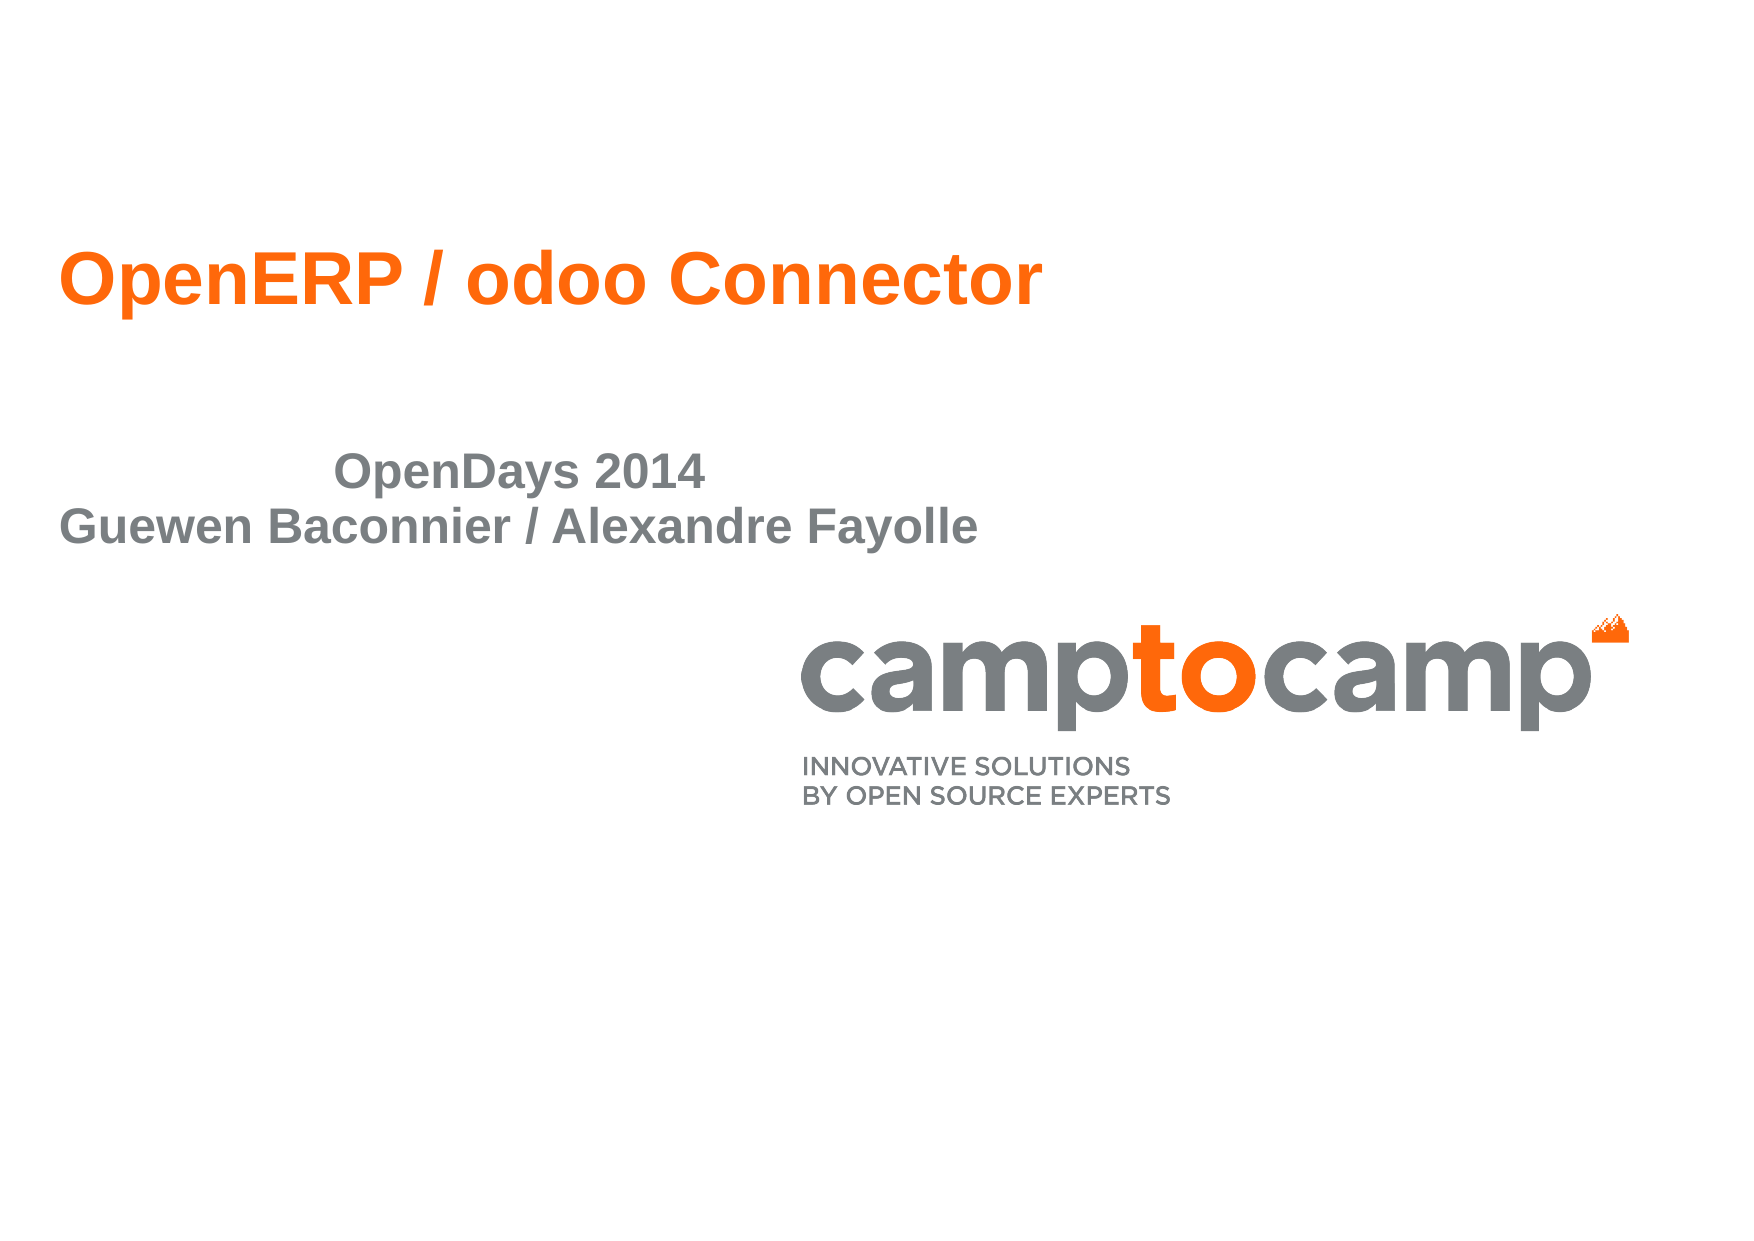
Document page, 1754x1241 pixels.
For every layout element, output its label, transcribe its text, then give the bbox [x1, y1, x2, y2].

title OpenERP / odoo Connector [59, 236, 1695, 414]
subtitle OpenDays 2014 Guewen Baconnier / Alexandre Fayolle [59, 442, 1684, 1241]
